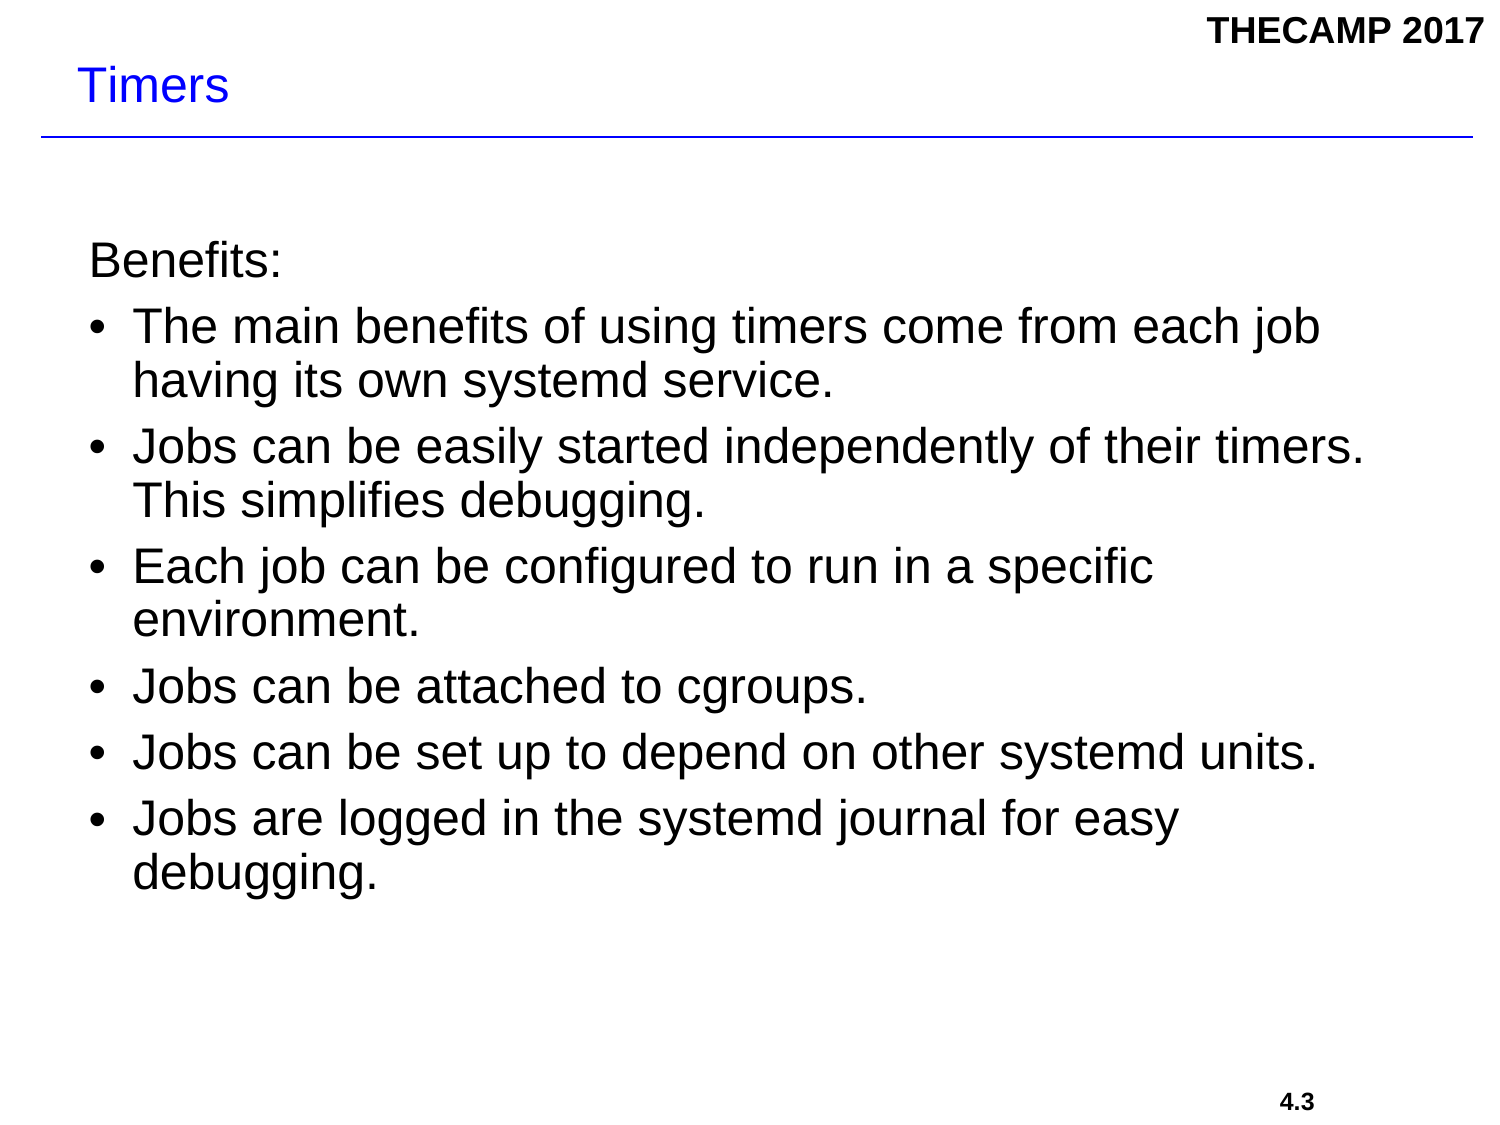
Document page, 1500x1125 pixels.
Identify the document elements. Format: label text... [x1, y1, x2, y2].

list Benefits: The main benefits of using timers come from each job having its own systemd service. Jobs can be easily started independently of their timers. This simplifies debugging. Each job can be configured to run in a specific environment. Jobs can be attached to cgroups. Jobs can be set up to depend on other systemd units. Jobs are logged in the systemd journal for easy debugging. [88, 113, 1398, 967]
title Timers [76, 39, 1424, 126]
